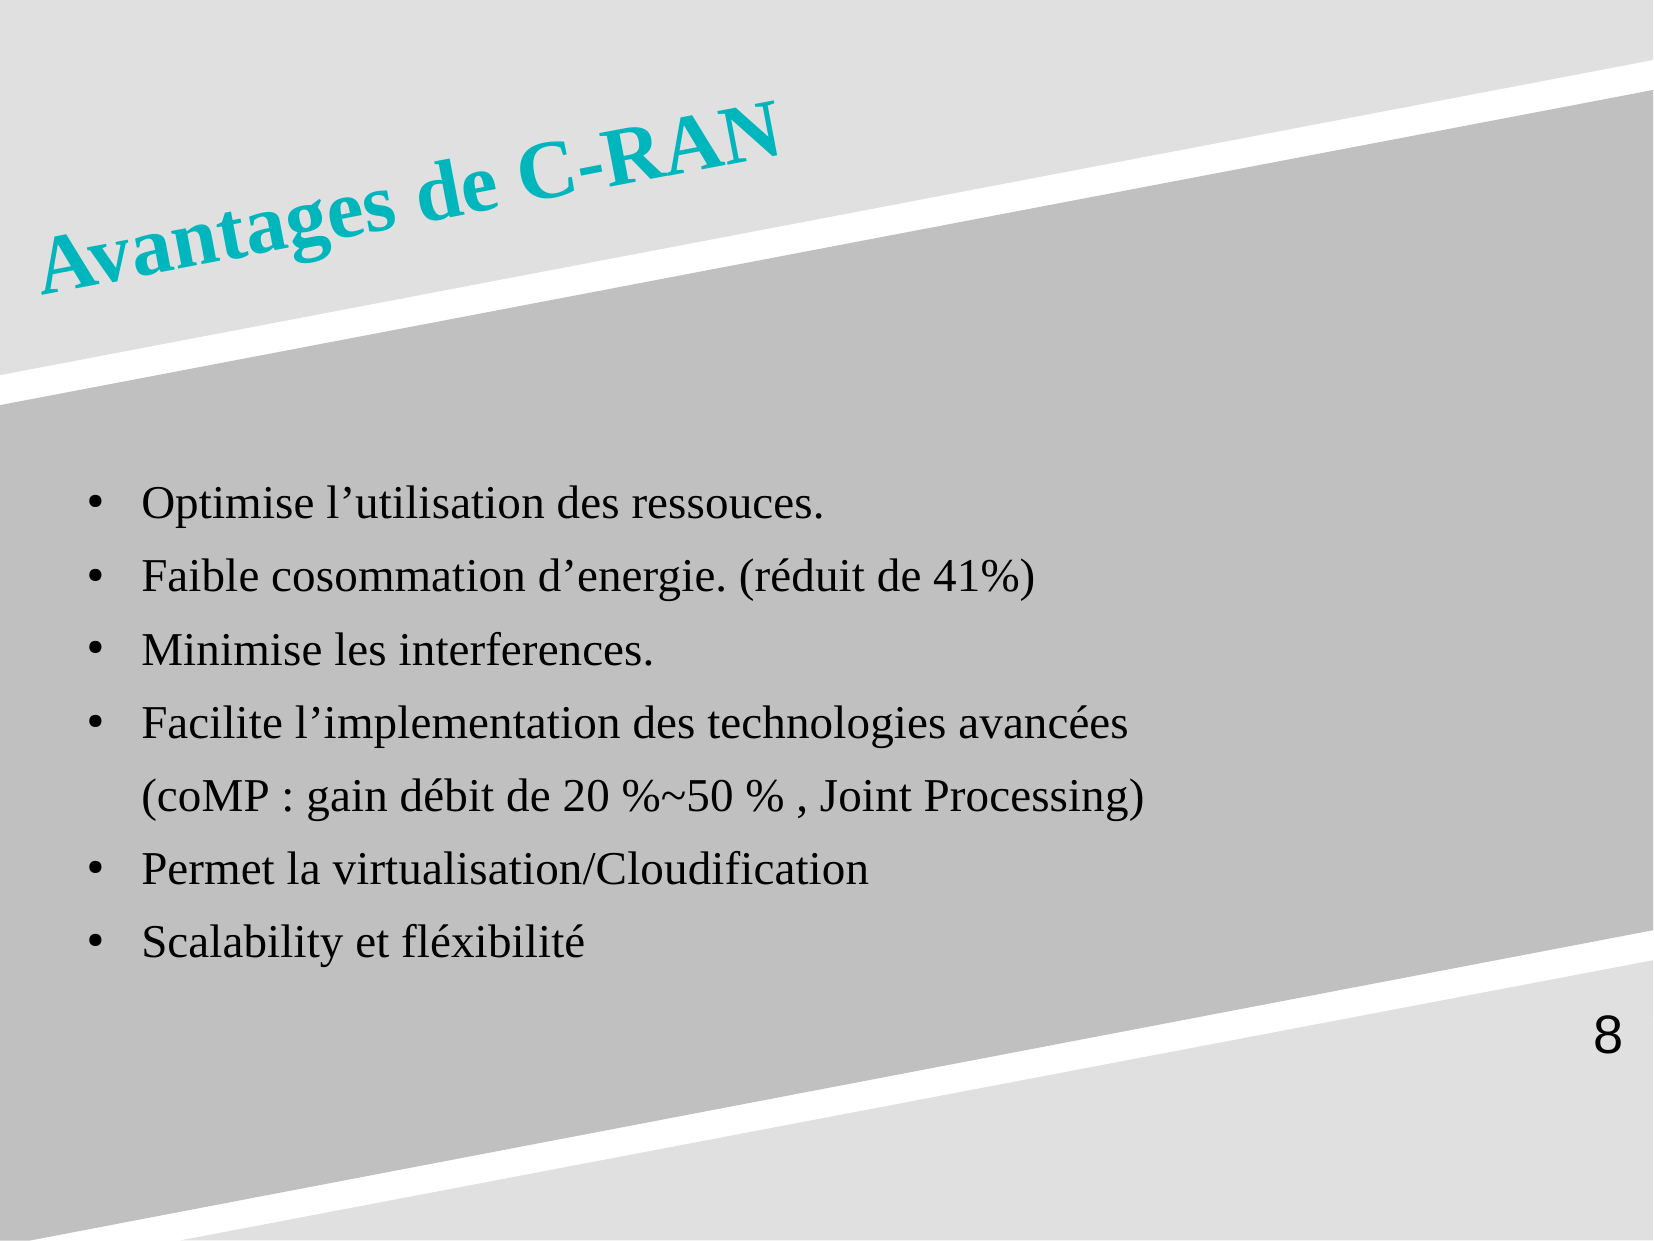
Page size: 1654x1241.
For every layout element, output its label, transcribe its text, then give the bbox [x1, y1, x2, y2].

title Avantages de C-RAN [17, 0, 1518, 370]
list Optimise l’utilisation des ressouces. Faible cosommation d’energie. (réduit de 41%) Minimise les interferences. Facilite l’implementation des technologies avancées (coMP : gain débit de 20 %~50 % , Joint Processing) Permet la virtualisation/Cloudification Scalability et fléxibilité [79, 476, 1535, 970]
